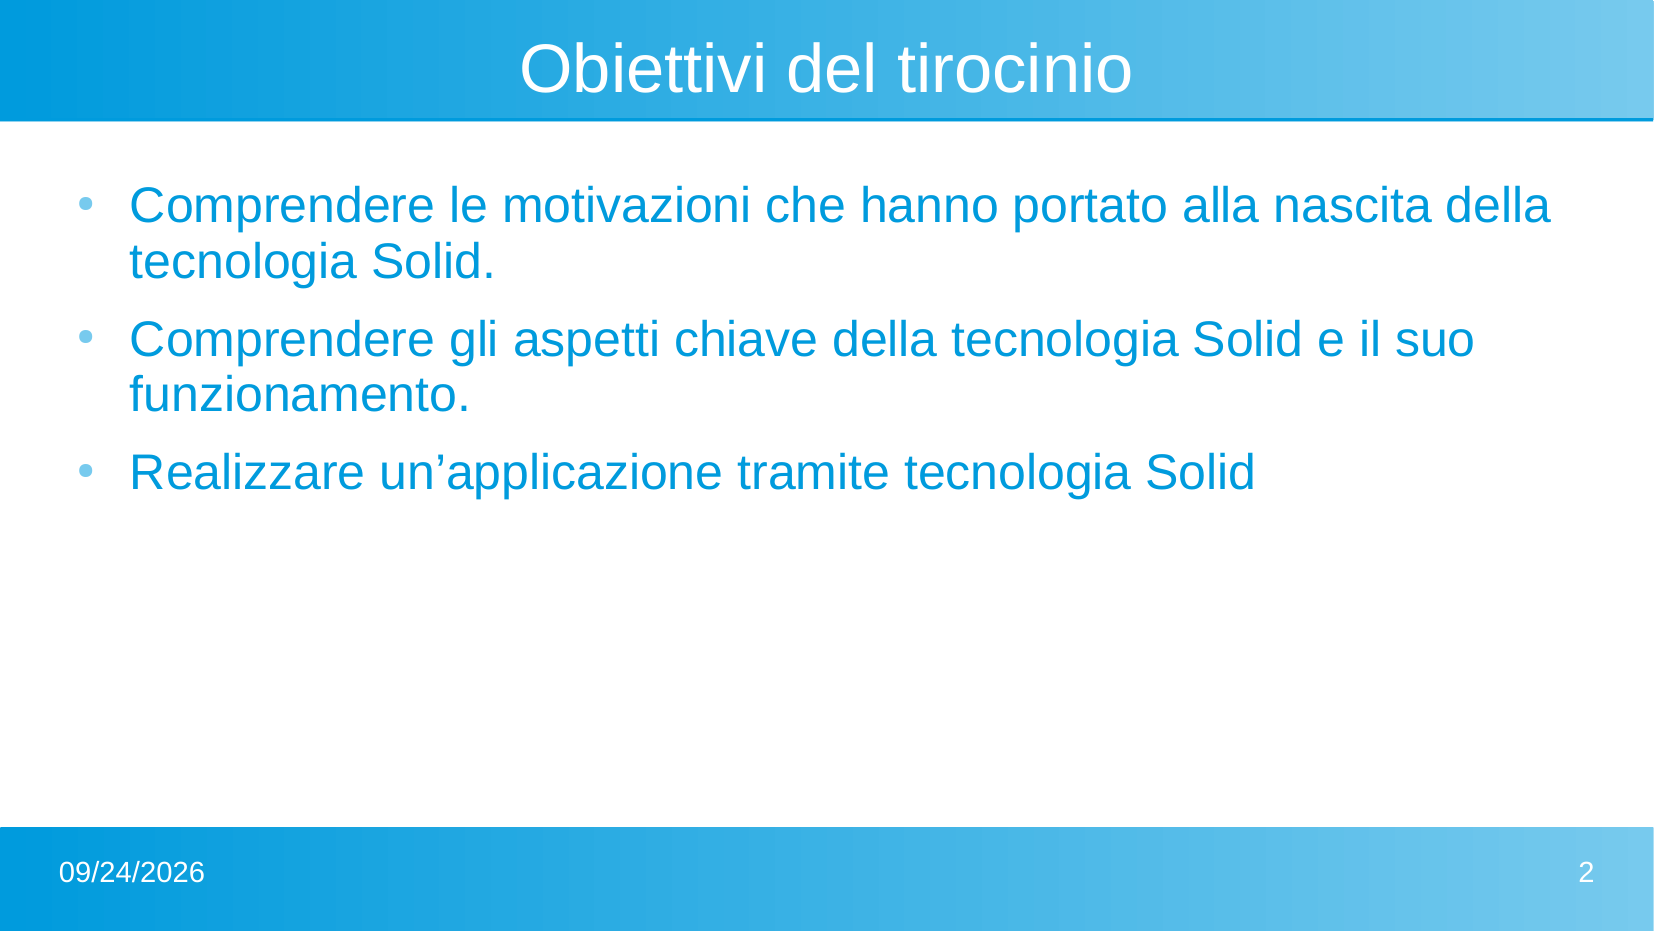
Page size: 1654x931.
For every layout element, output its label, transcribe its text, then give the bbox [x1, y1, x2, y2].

list Comprendere le motivazioni che hanno portato alla nascita della tecnologia Solid. Comprendere gli aspetti chiave della tecnologia Solid e il suo funzionamento. Realizzare un’applicazione tramite tecnologia Solid [59, 177, 1595, 768]
title Obiettivi del tirocinio [59, 29, 1595, 108]
